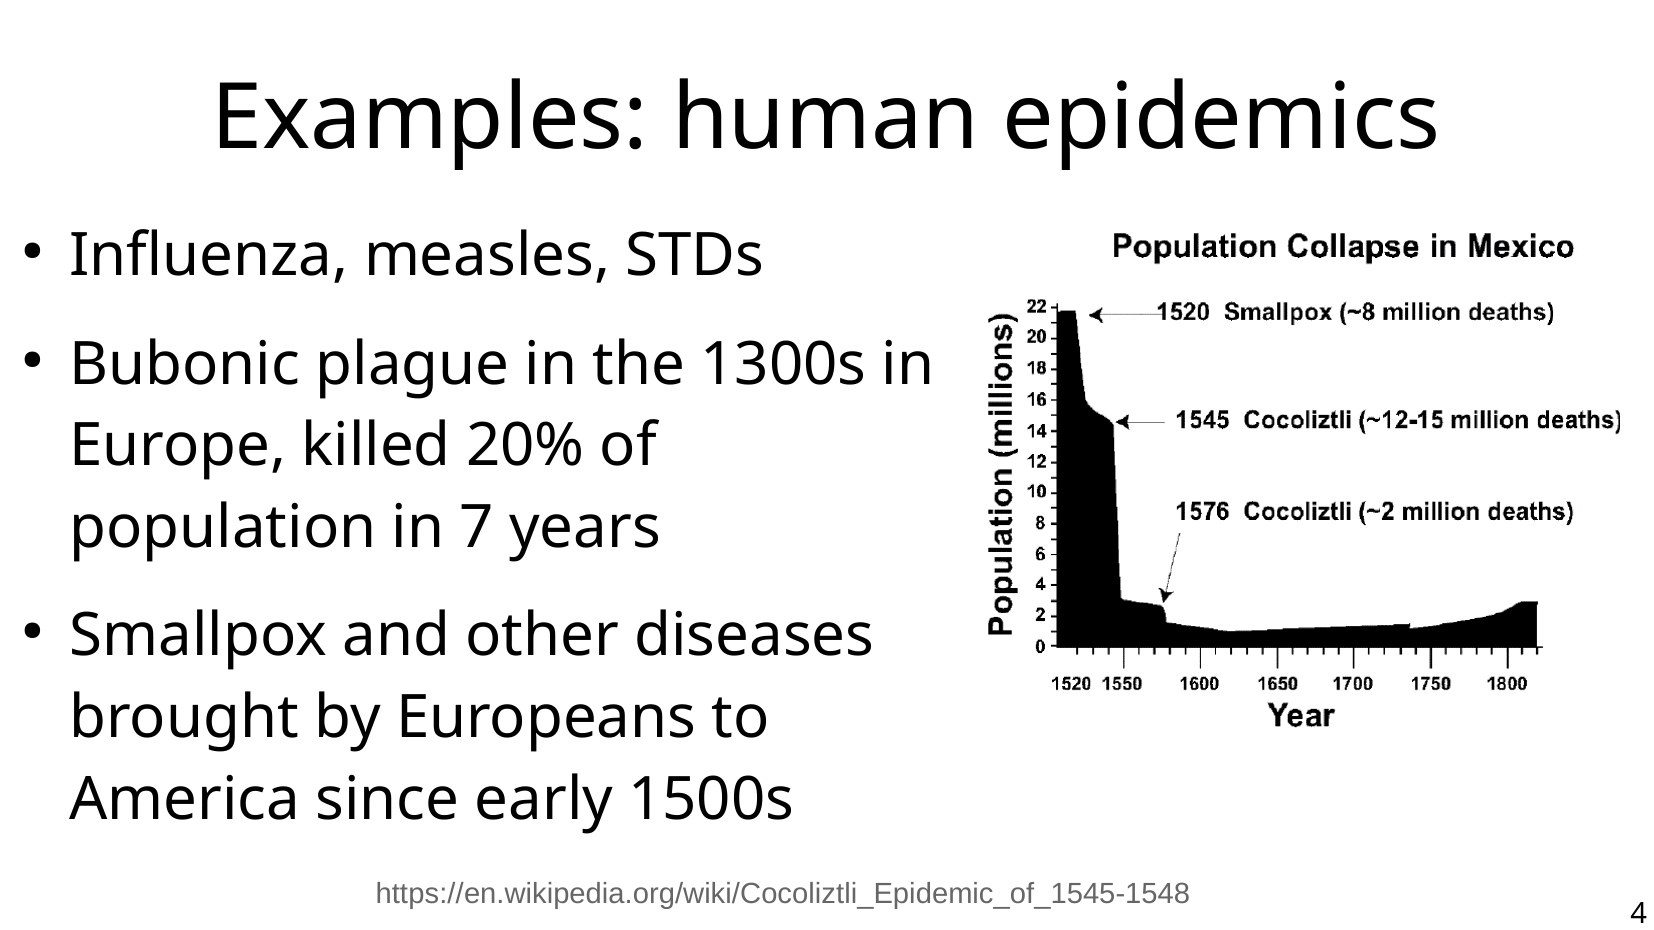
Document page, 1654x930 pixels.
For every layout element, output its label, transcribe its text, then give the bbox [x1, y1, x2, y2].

picture [984, 232, 1620, 728]
list Influenza, measles, STDs Bubonic plague in the 1300s in Europe, killed 20% of population in 7 years Smallpox and other diseases brought by Europeans to America since early 1500s [5, 211, 976, 844]
title Examples: human epidemics [82, 1, 1571, 225]
text_box https://en.wikipedia.org/wiki/Cocoliztli_Epidemic_of_1545-1548 [180, 870, 1396, 921]
